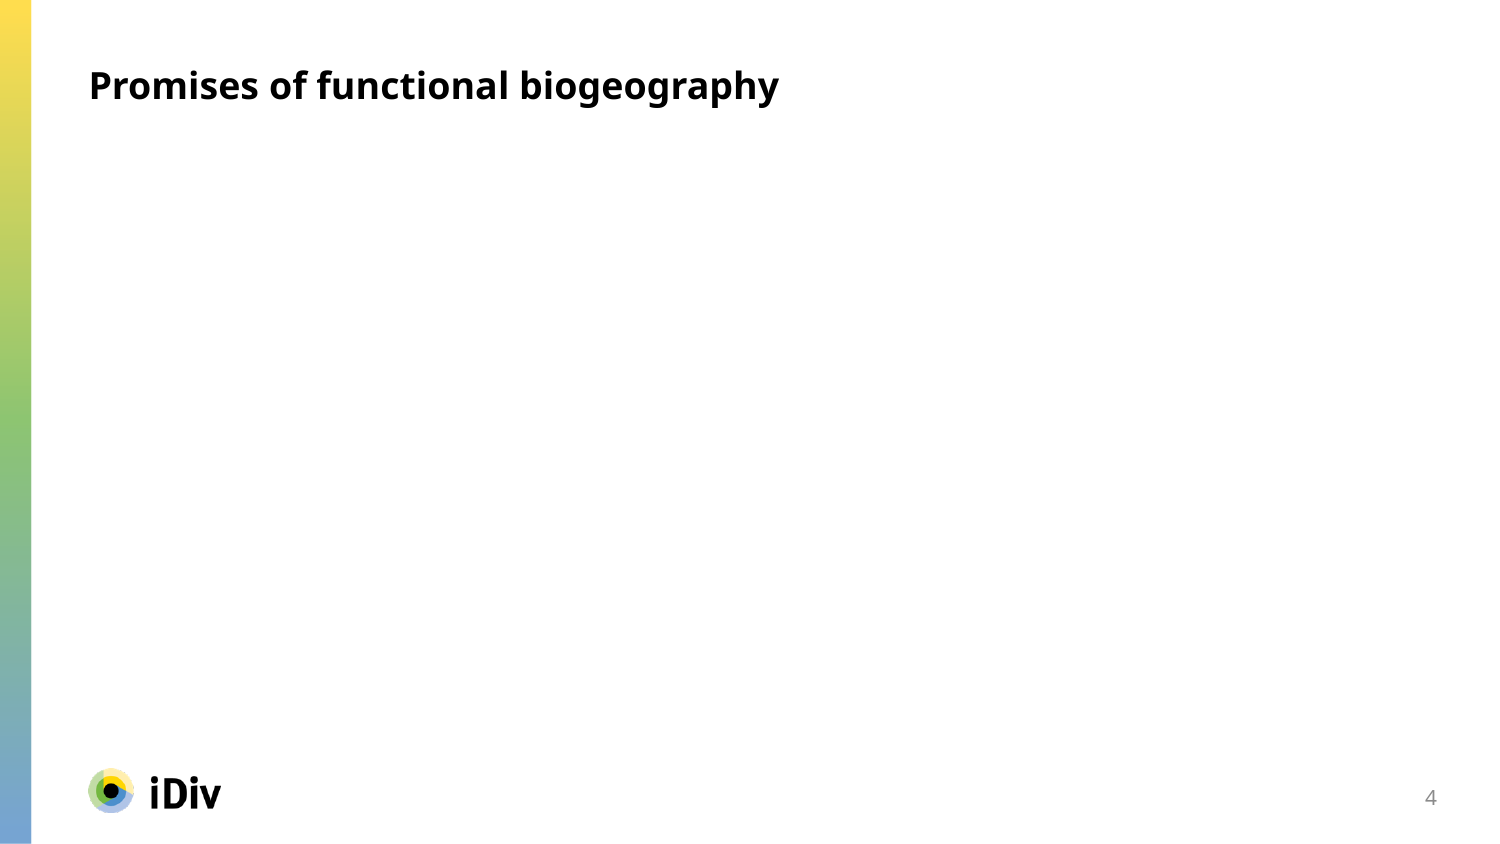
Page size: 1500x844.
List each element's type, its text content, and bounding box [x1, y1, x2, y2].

list Promises of functional biogeography [88, 61, 1437, 157]
picture [0, 0, 1500, 844]
slide_number 6 [1240, 767, 1437, 813]
